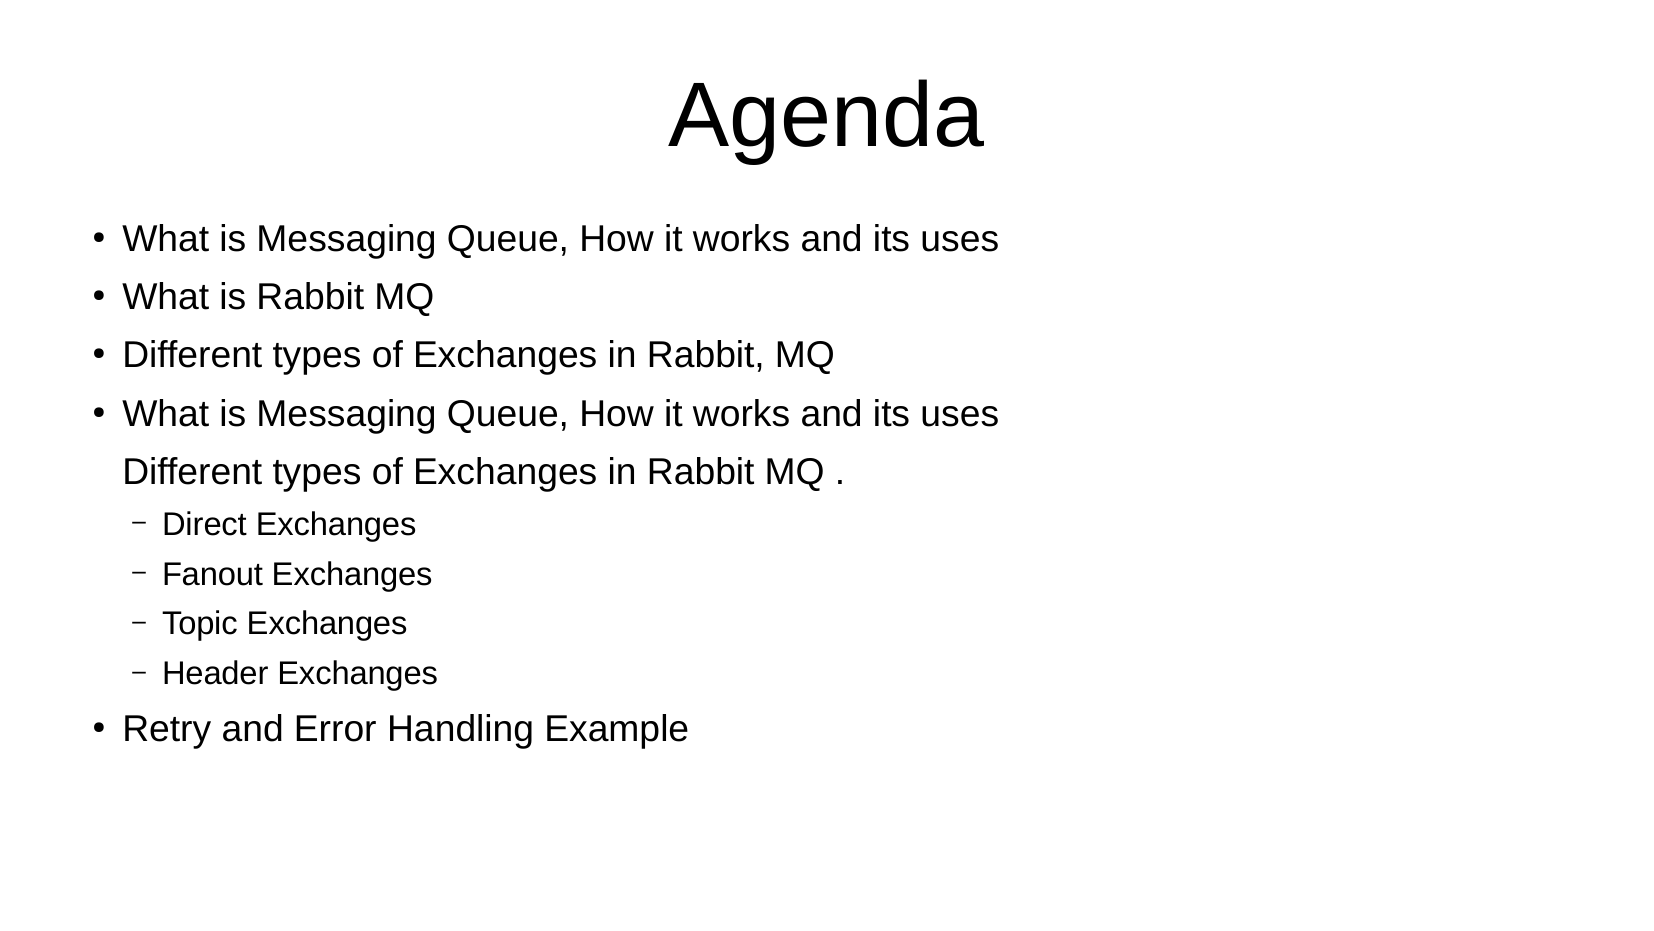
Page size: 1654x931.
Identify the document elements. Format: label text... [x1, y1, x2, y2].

list What is Messaging Queue, How it works and its uses What is Rabbit MQ Different types of Exchanges in Rabbit, MQ What is Messaging Queue, How it works and its uses Different types of Exchanges in Rabbit MQ . Direct Exchanges Fanout Exchanges Topic Exchanges Header Exchanges Retry and Error Handling Example [82, 217, 1571, 758]
title Agenda [82, 37, 1571, 193]
